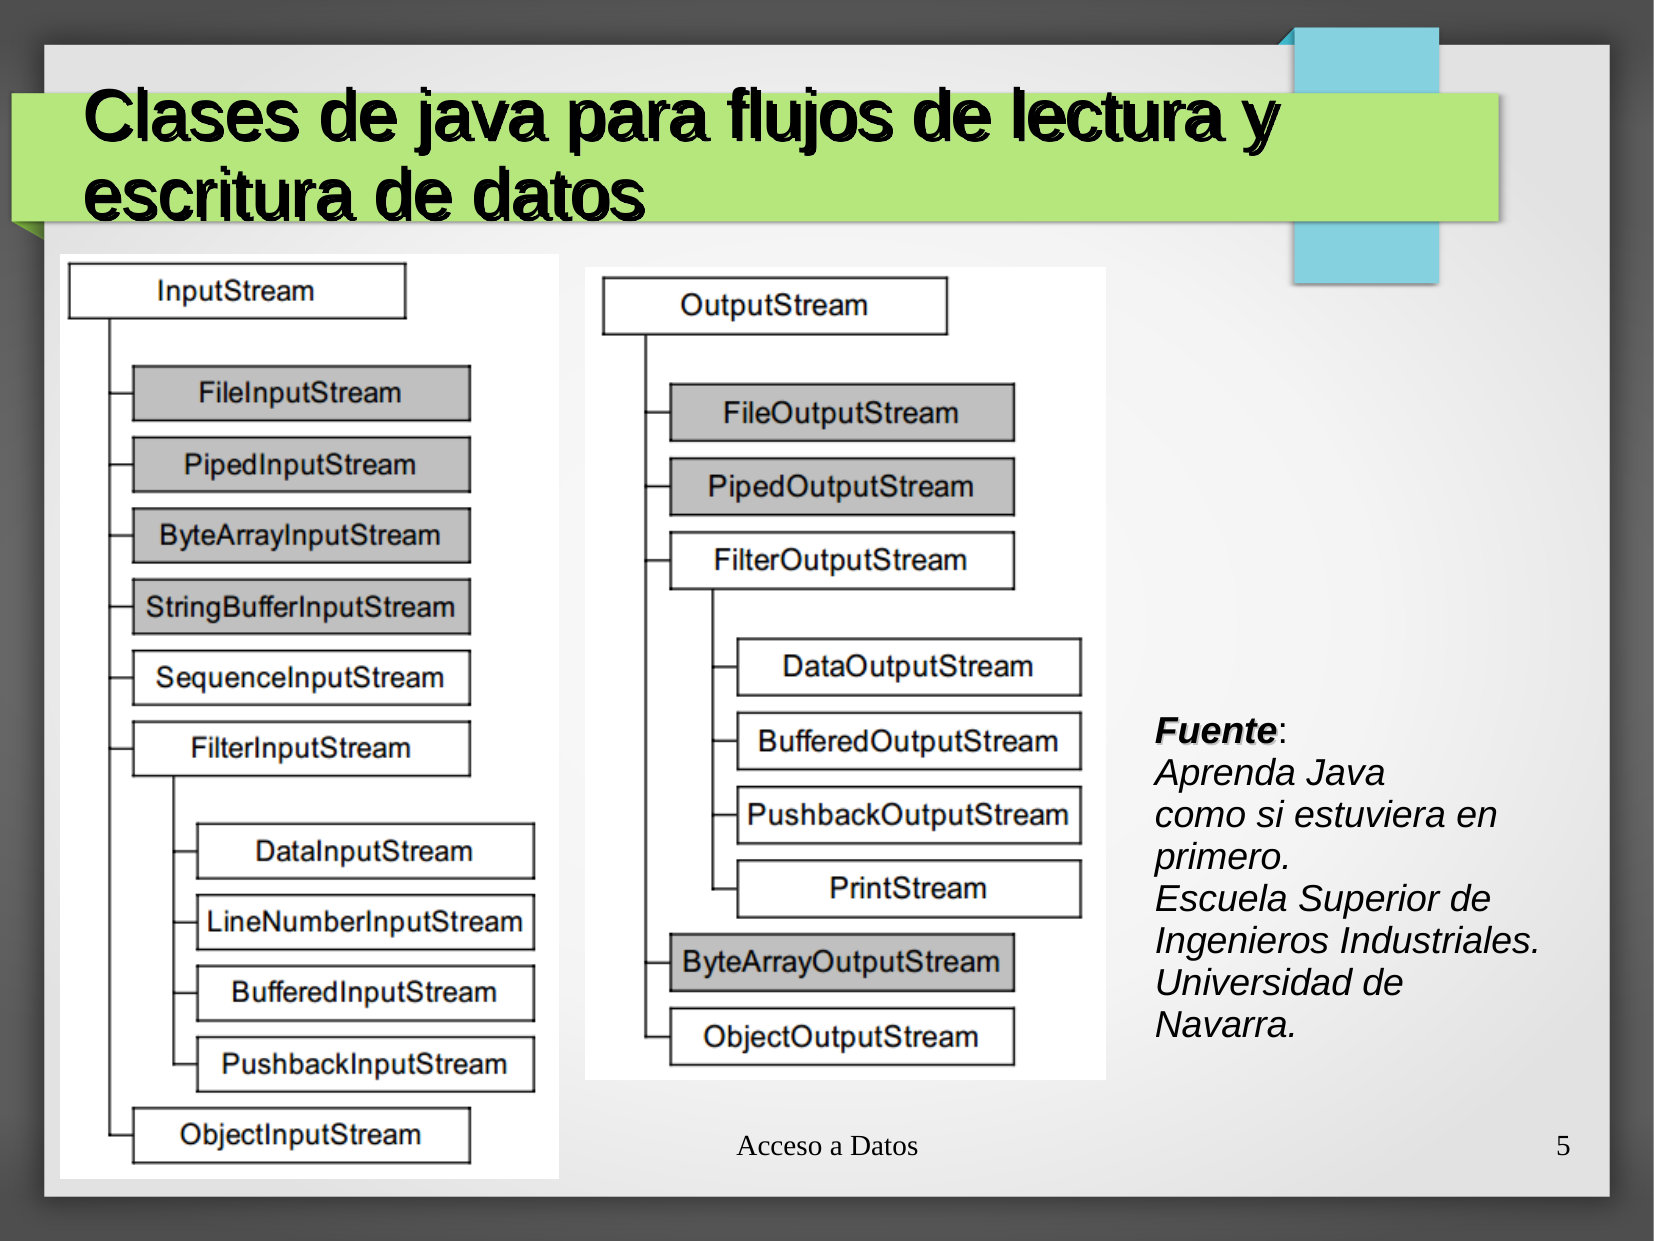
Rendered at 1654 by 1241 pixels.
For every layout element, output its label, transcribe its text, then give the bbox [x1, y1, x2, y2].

picture [0, 0, 1654, 1241]
text_box Fuente: Aprenda Java como si estuviera en primero. Escuela Superior de Ingenieros Industriales. Universidad de Navarra. [1140, 702, 1561, 1096]
title Clases de java para flujos de lectura y escritura de datos [82, 74, 1486, 233]
